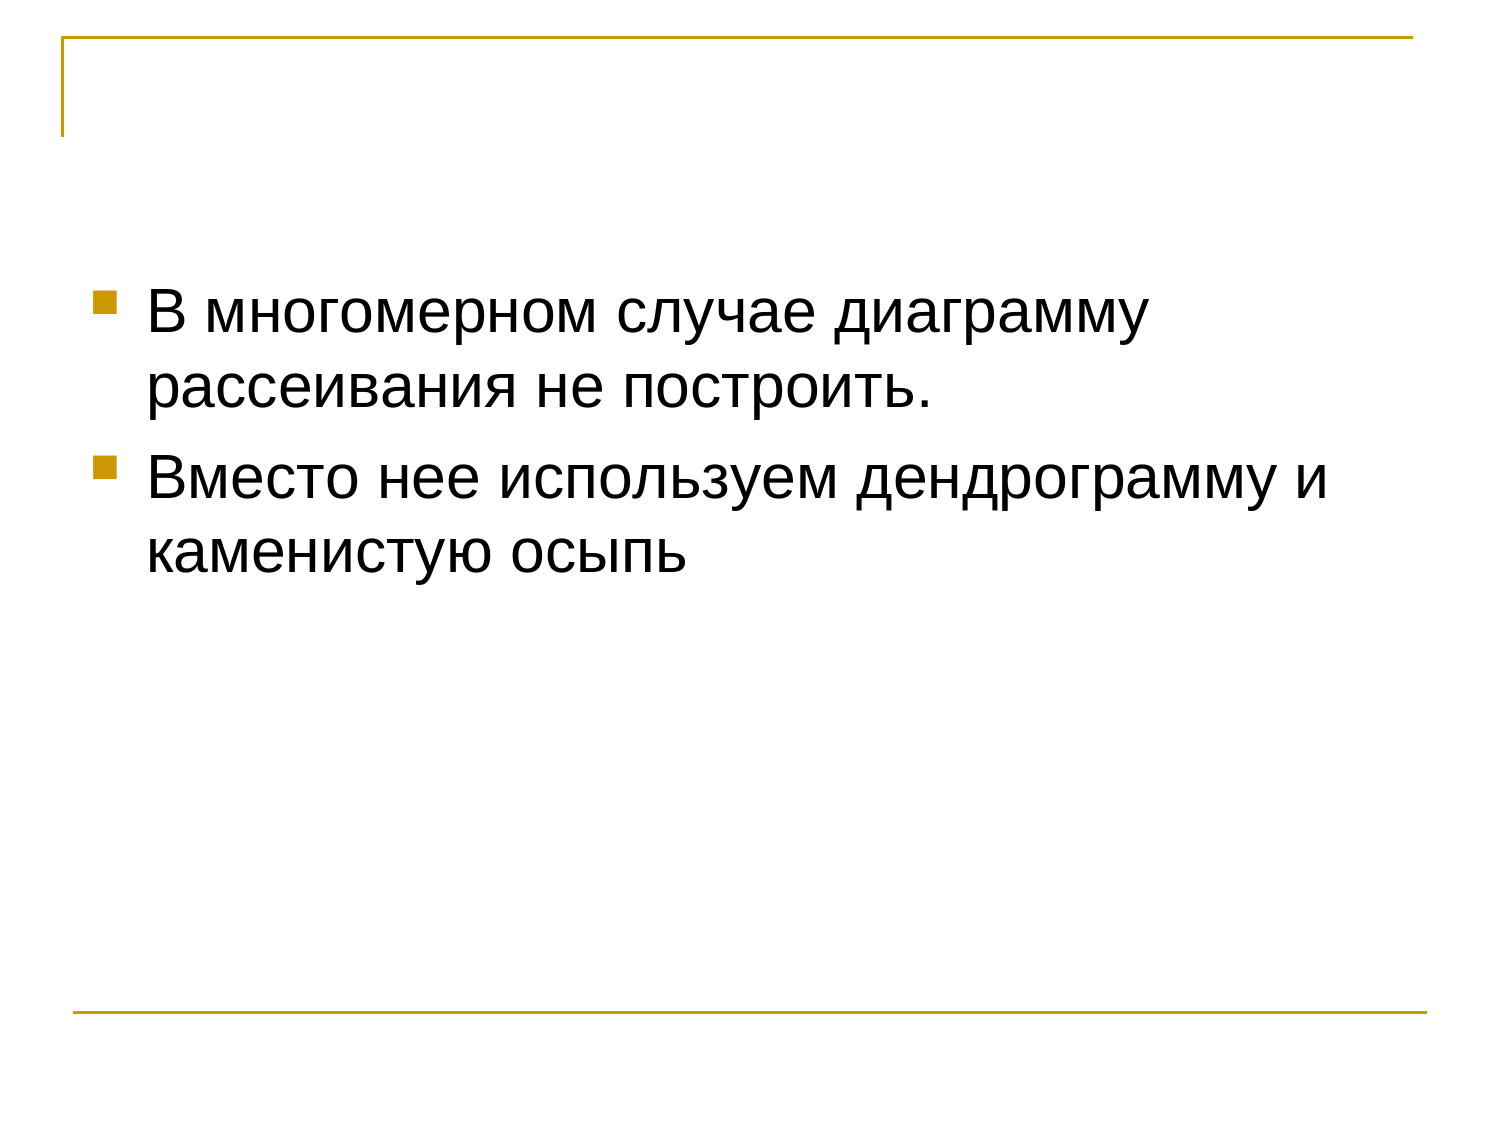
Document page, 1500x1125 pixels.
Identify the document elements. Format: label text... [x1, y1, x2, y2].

list В многомерном случае диаграмму рассеивания не построить. Вместо нее используем дендрограмму и каменистую осыпь [75, 262, 1426, 1006]
